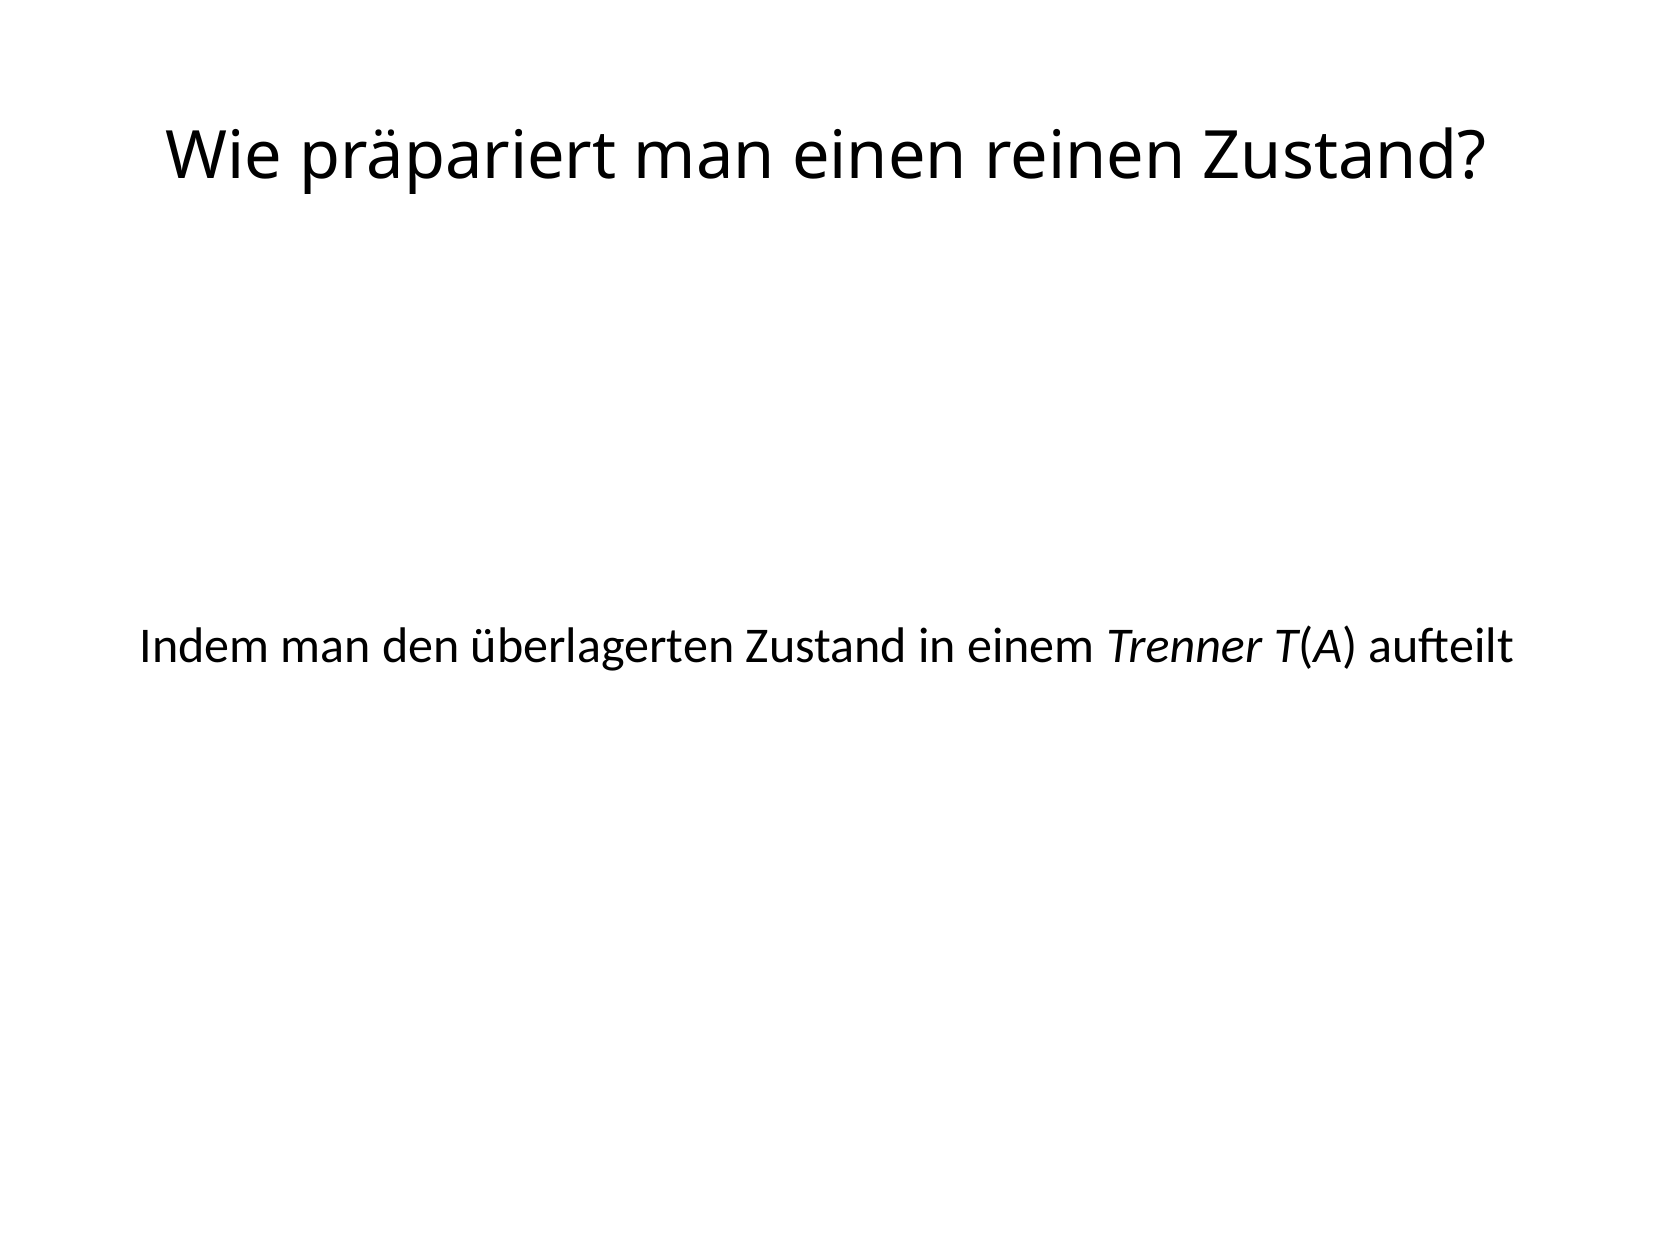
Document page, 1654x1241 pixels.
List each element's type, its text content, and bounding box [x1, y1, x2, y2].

title Wie präpariert man einen reinen Zustand? [82, 49, 1571, 257]
subtitle Indem man den überlagerten Zustand in einem Trenner T(A) aufteilt [82, 290, 1571, 1010]
